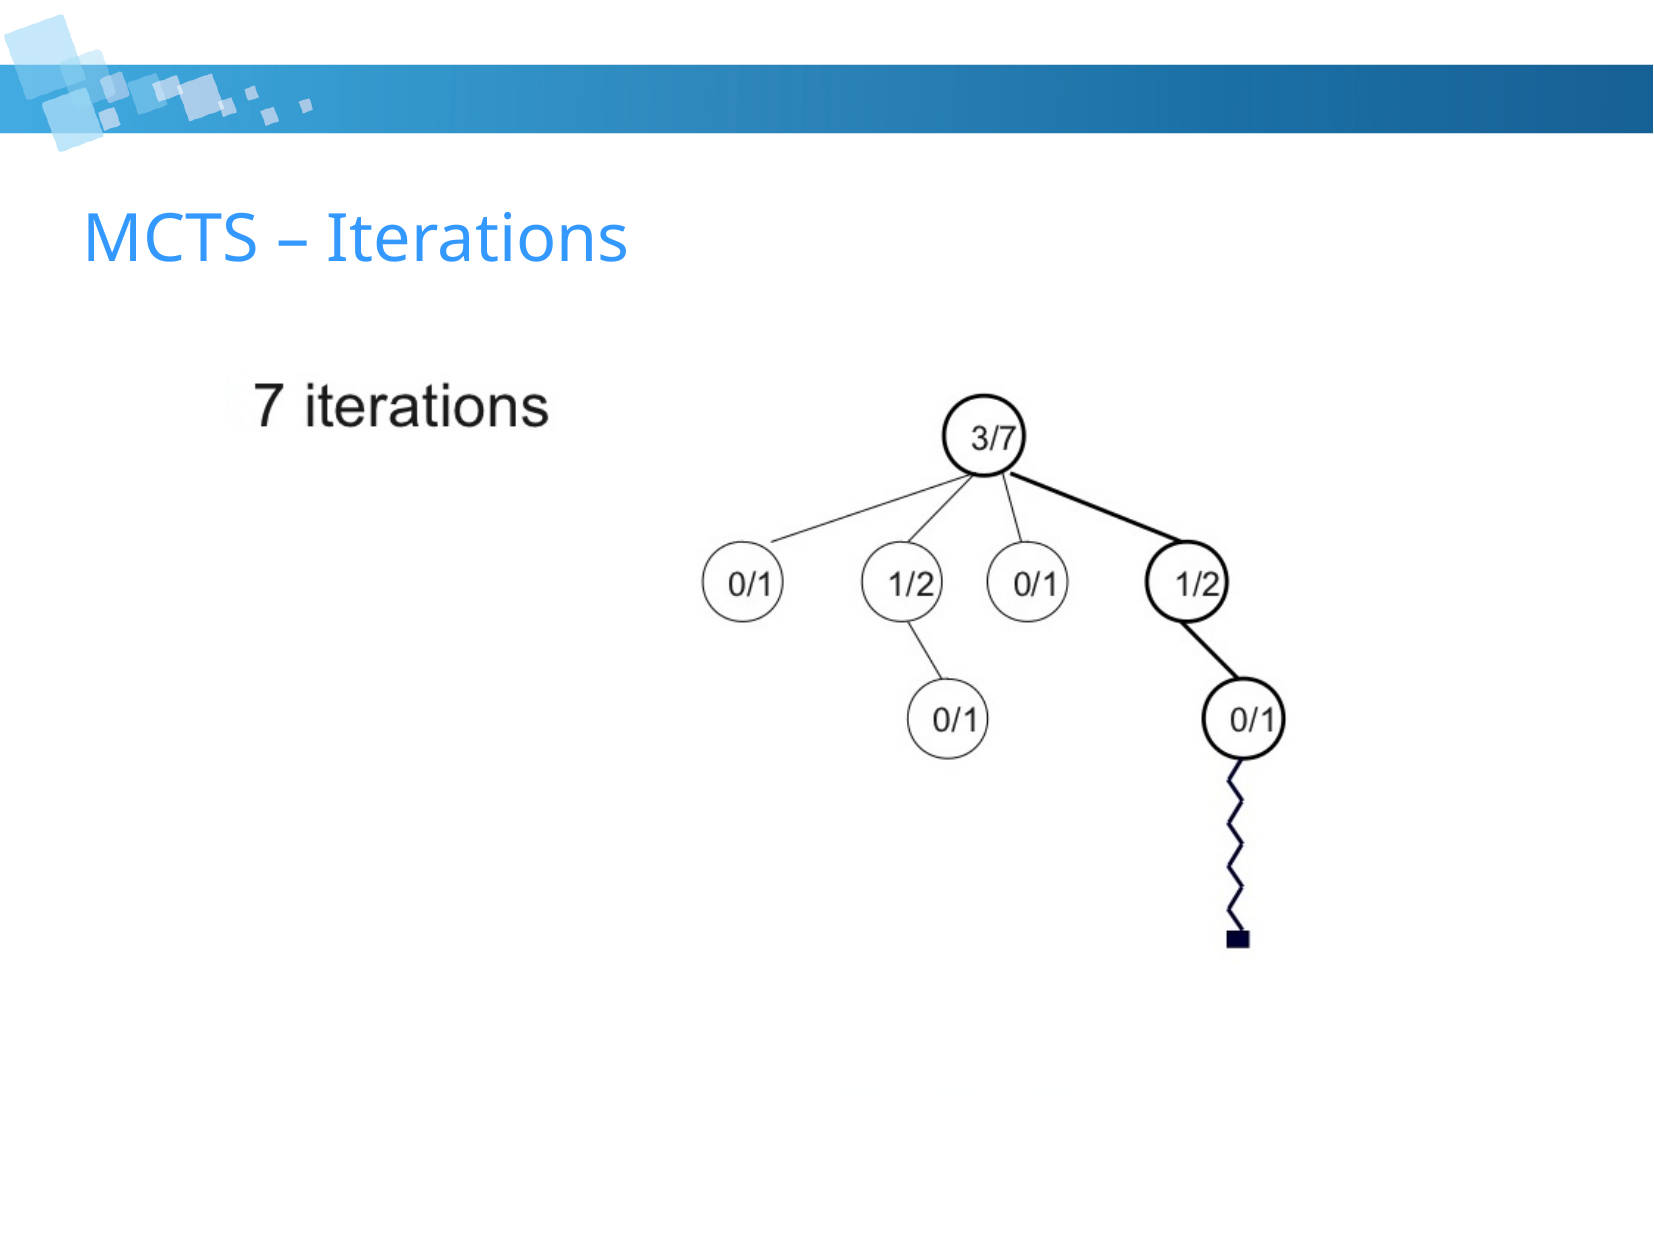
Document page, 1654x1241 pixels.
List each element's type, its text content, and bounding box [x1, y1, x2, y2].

title MCTS – Iterations [82, 132, 1571, 340]
picture [0, 0, 1653, 1238]
